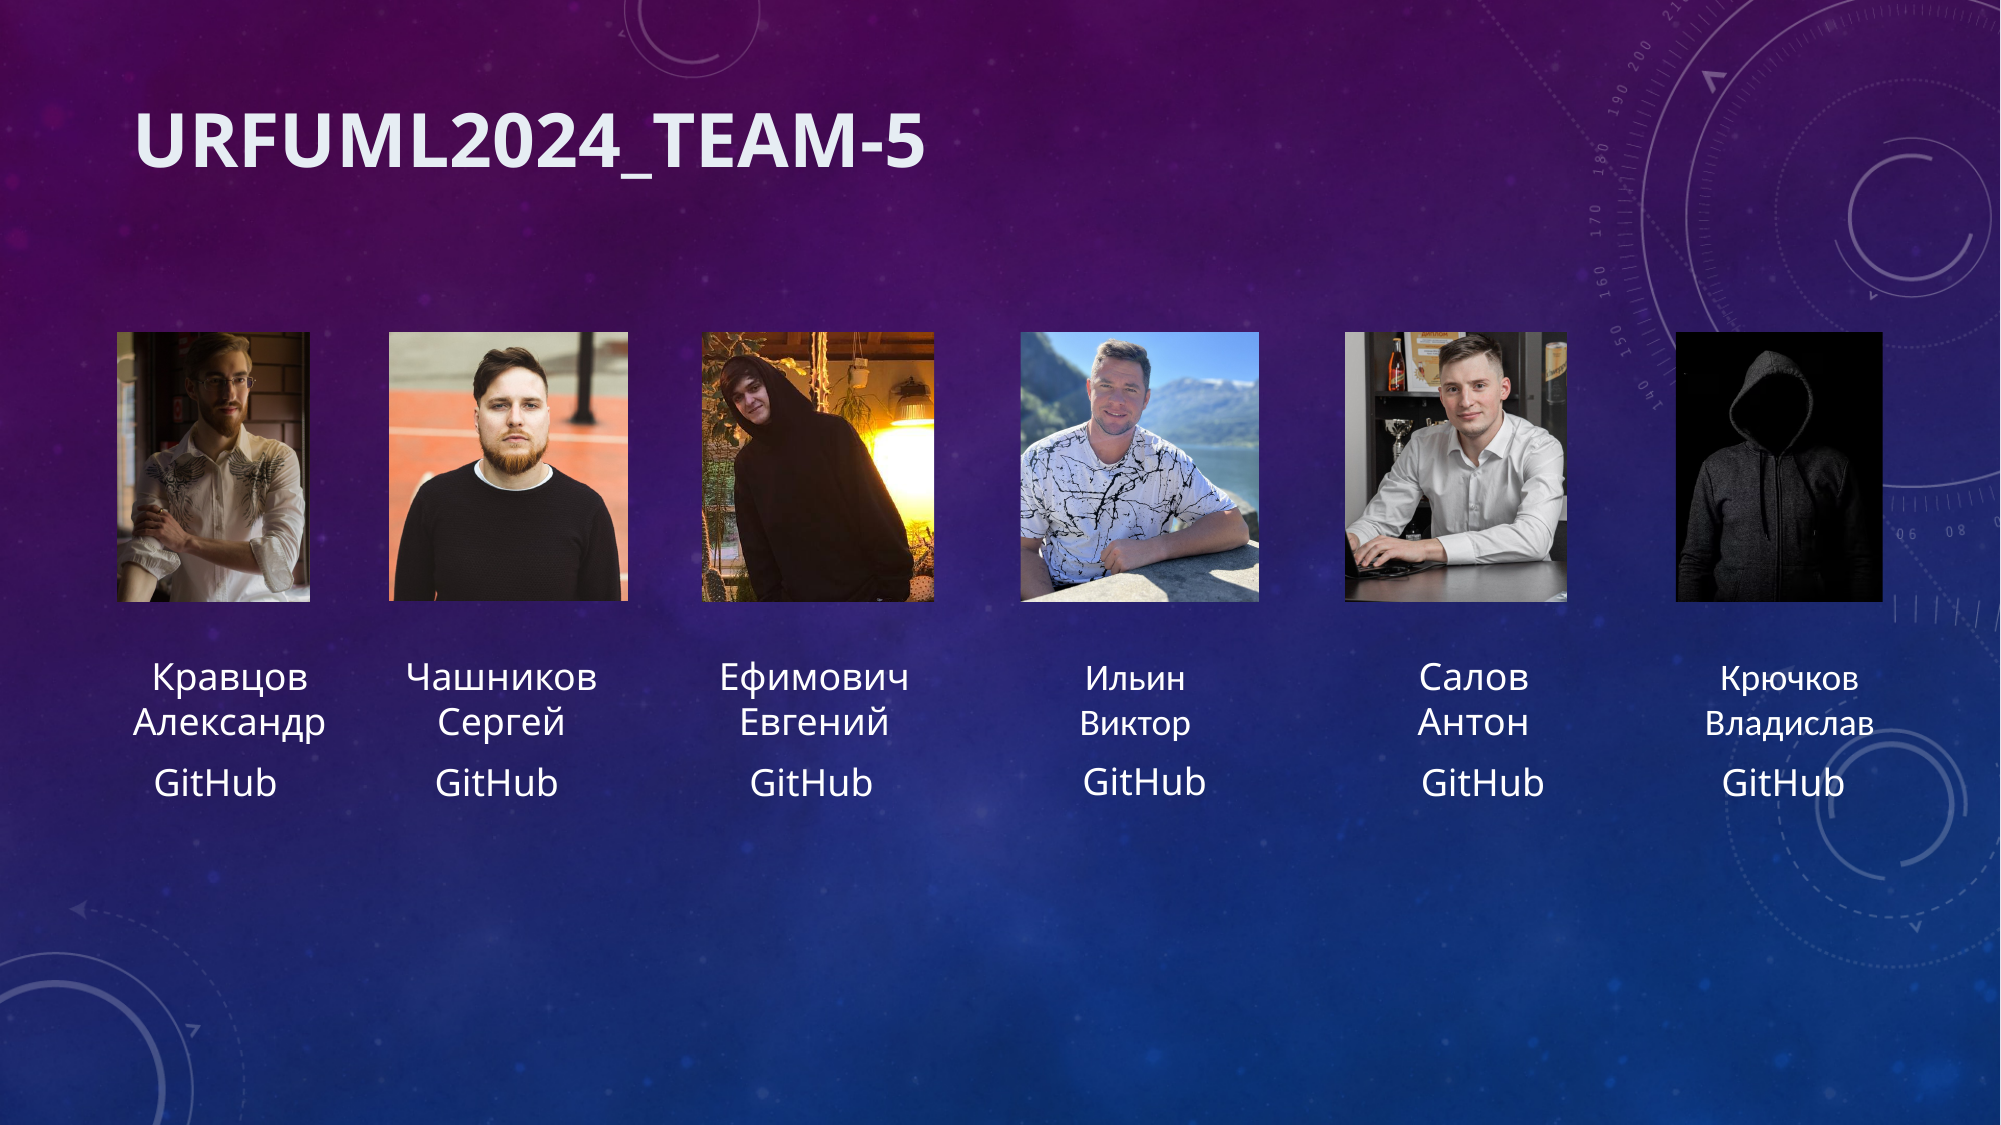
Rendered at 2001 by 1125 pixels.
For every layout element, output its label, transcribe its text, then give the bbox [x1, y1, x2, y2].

picture [389, 332, 628, 602]
text_box GitHub [1370, 751, 1596, 813]
picture [1675, 332, 1883, 602]
text_box Ефимович Евгений [701, 645, 927, 752]
title URFUML2024_Team-5 [117, 46, 1780, 229]
picture [117, 332, 310, 602]
text_box GitHub [384, 751, 610, 813]
text_box Салов Антон [1361, 645, 1587, 752]
text_box Ильин Виктор [1027, 645, 1253, 752]
picture [1020, 332, 1259, 602]
text_box Чашников Сергей [389, 645, 615, 752]
text_box GitHub [699, 751, 925, 813]
text_box GitHub [103, 751, 329, 813]
picture [701, 332, 935, 602]
text_box Кравцов Александр [117, 645, 343, 752]
picture [1345, 332, 1567, 602]
text_box Крючков Владислав [1677, 645, 1903, 752]
text_box GitHub [1670, 751, 1896, 813]
text_box GitHub [1032, 750, 1258, 811]
